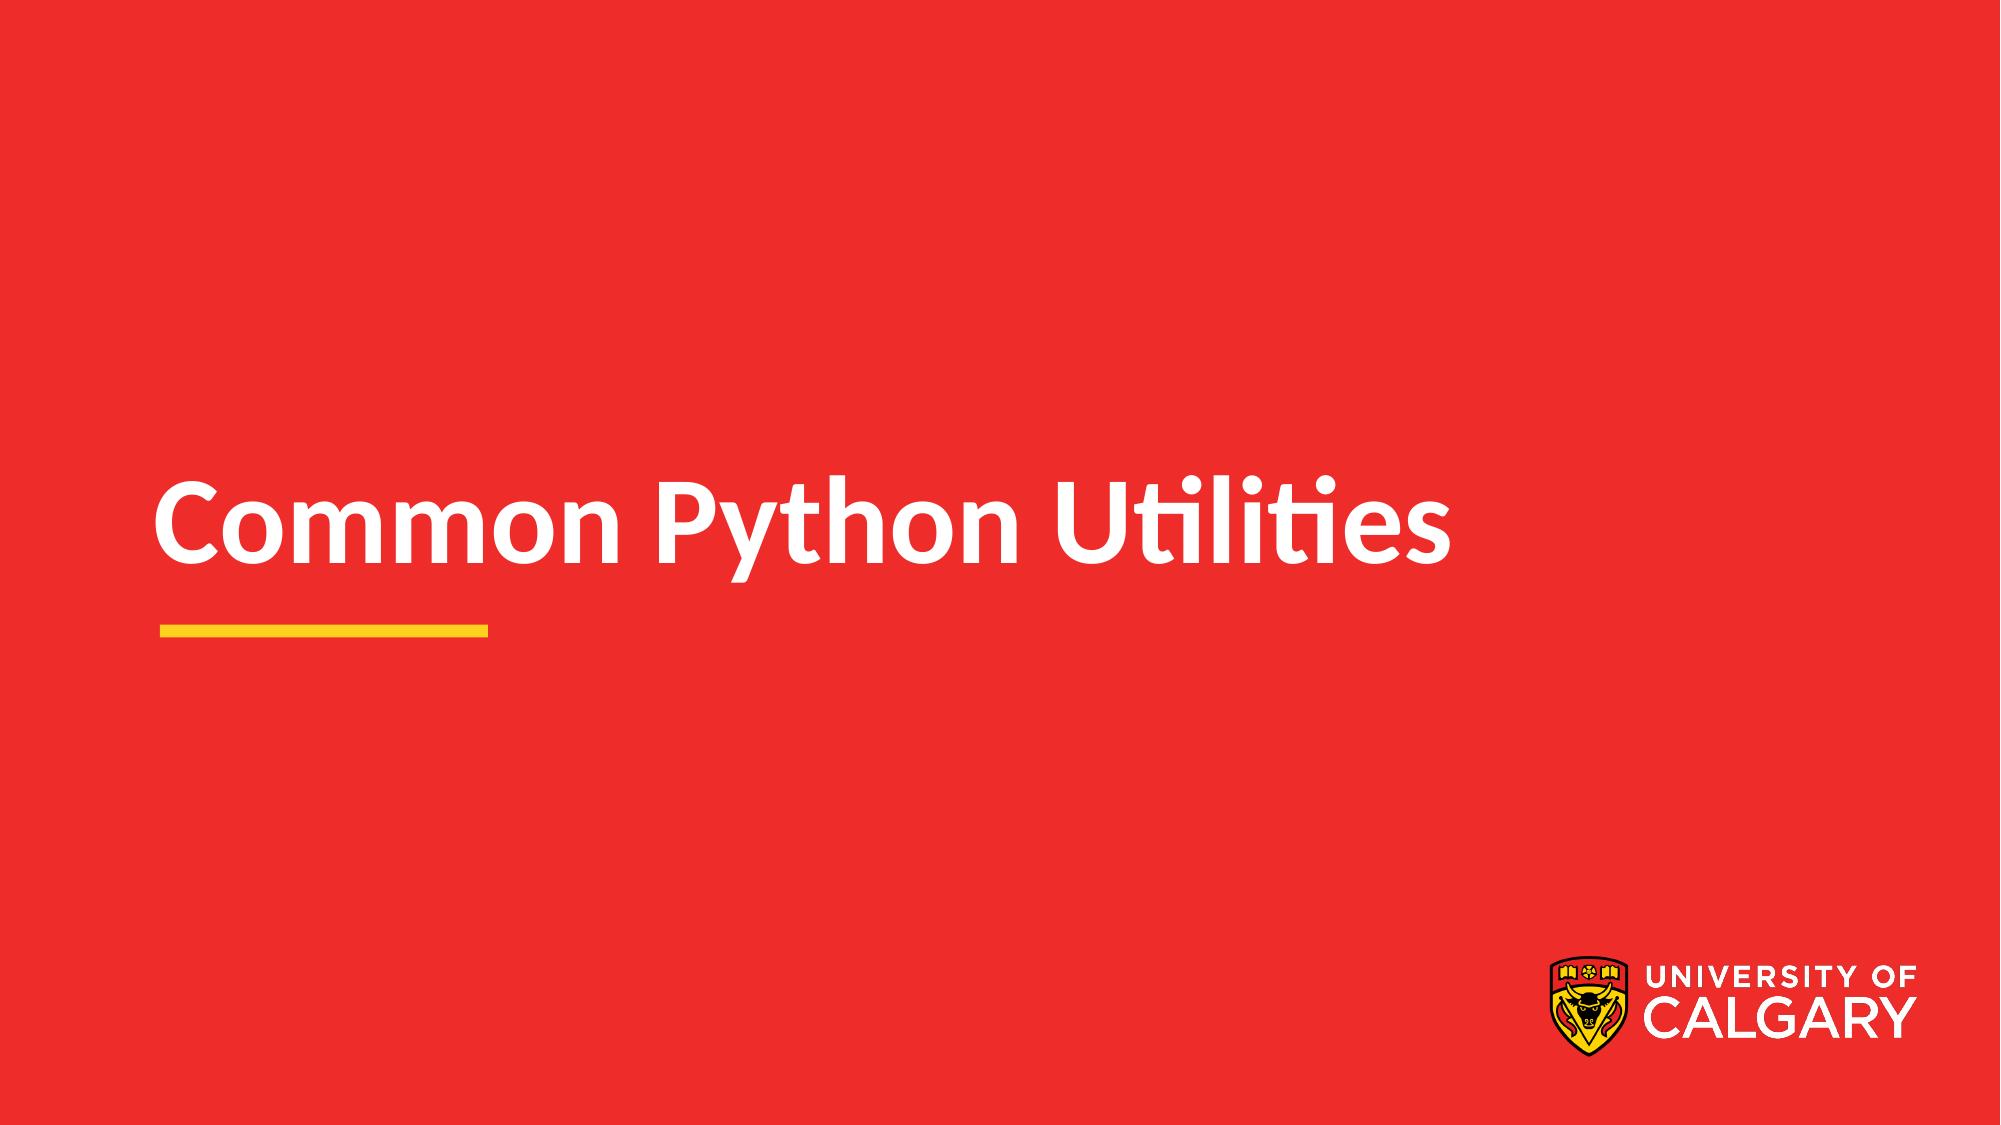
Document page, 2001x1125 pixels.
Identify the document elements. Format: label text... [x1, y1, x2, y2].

title Common Python Utilities [138, 160, 1639, 598]
picture [1508, 924, 1958, 1079]
